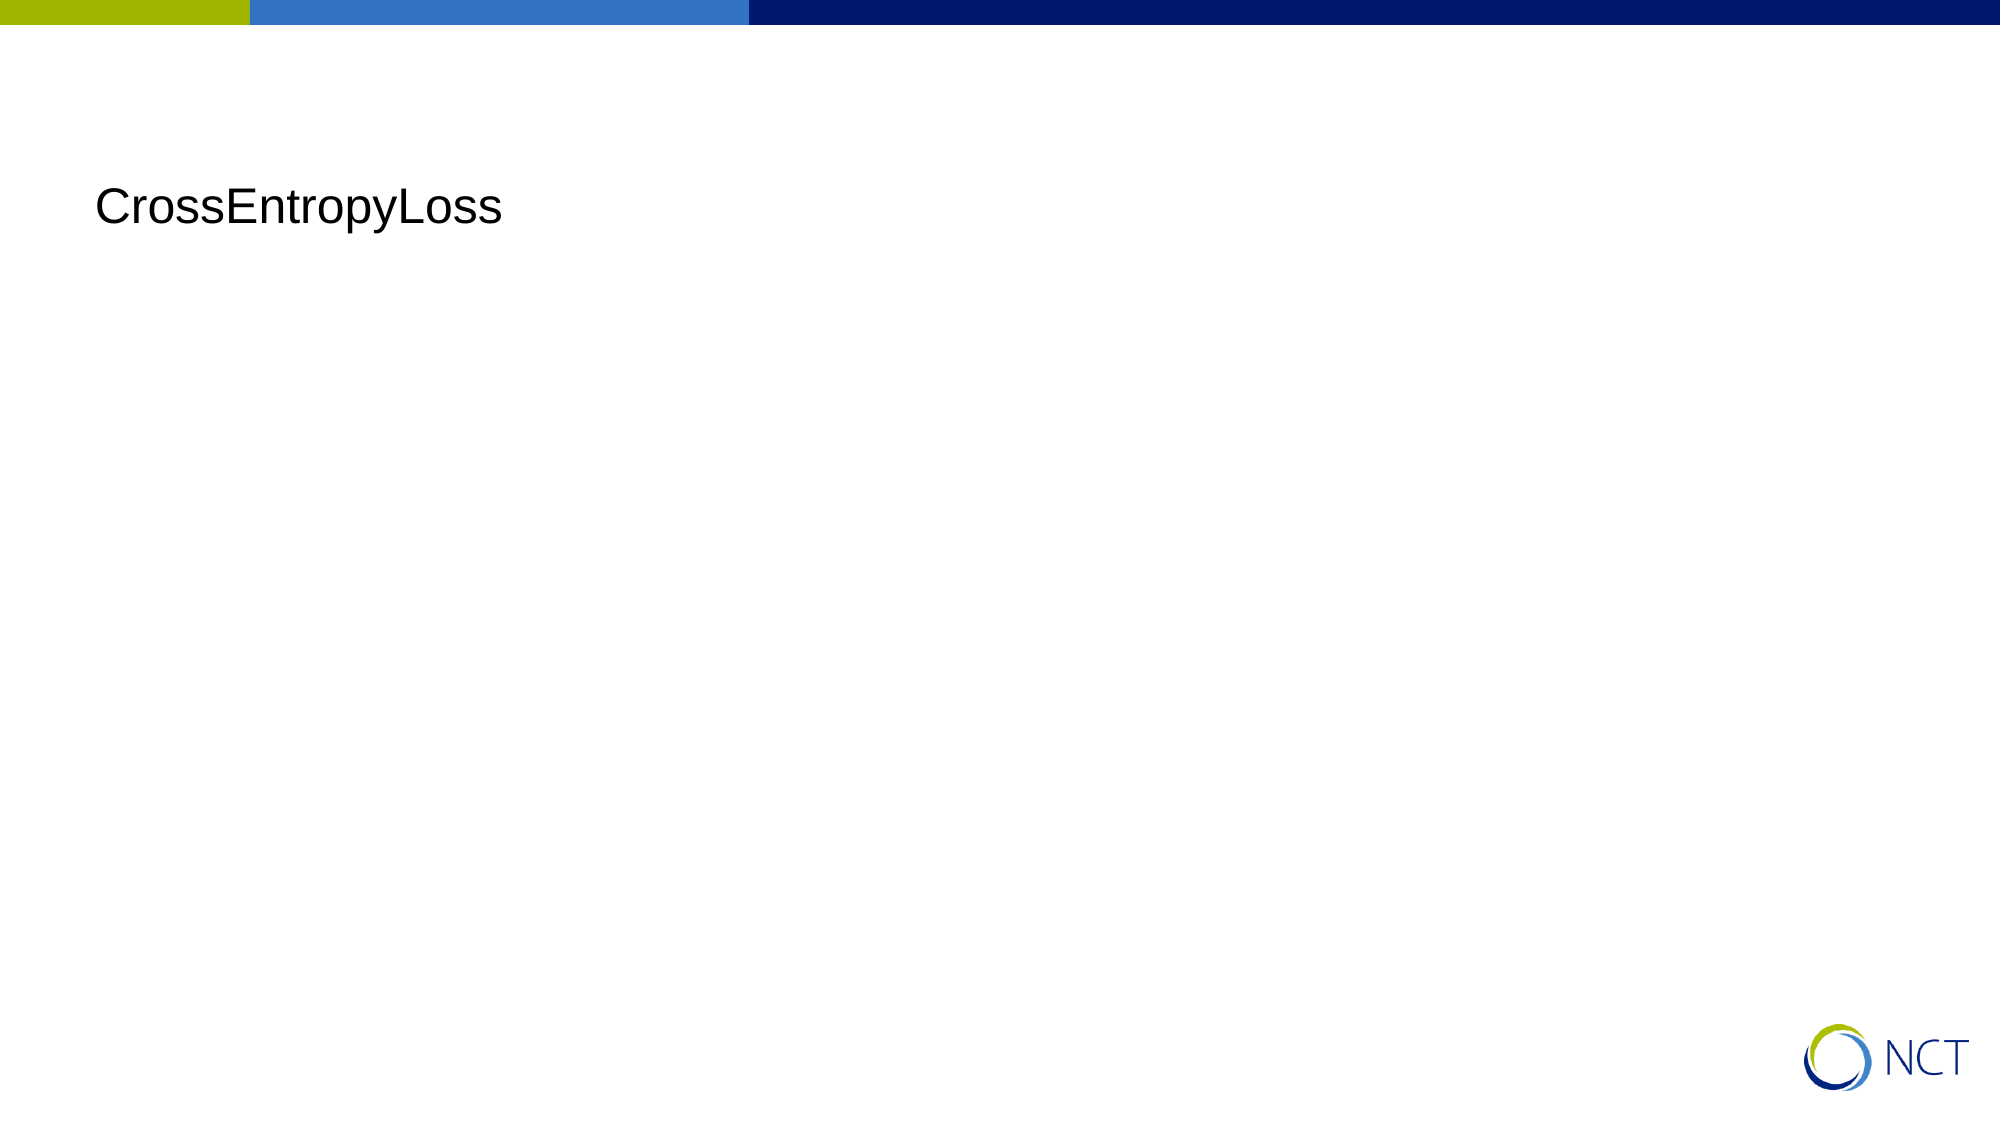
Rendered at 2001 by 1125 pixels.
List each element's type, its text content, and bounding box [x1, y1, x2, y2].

picture [1804, 1024, 1969, 1091]
title CrossEntropyLoss [94, 112, 1886, 300]
